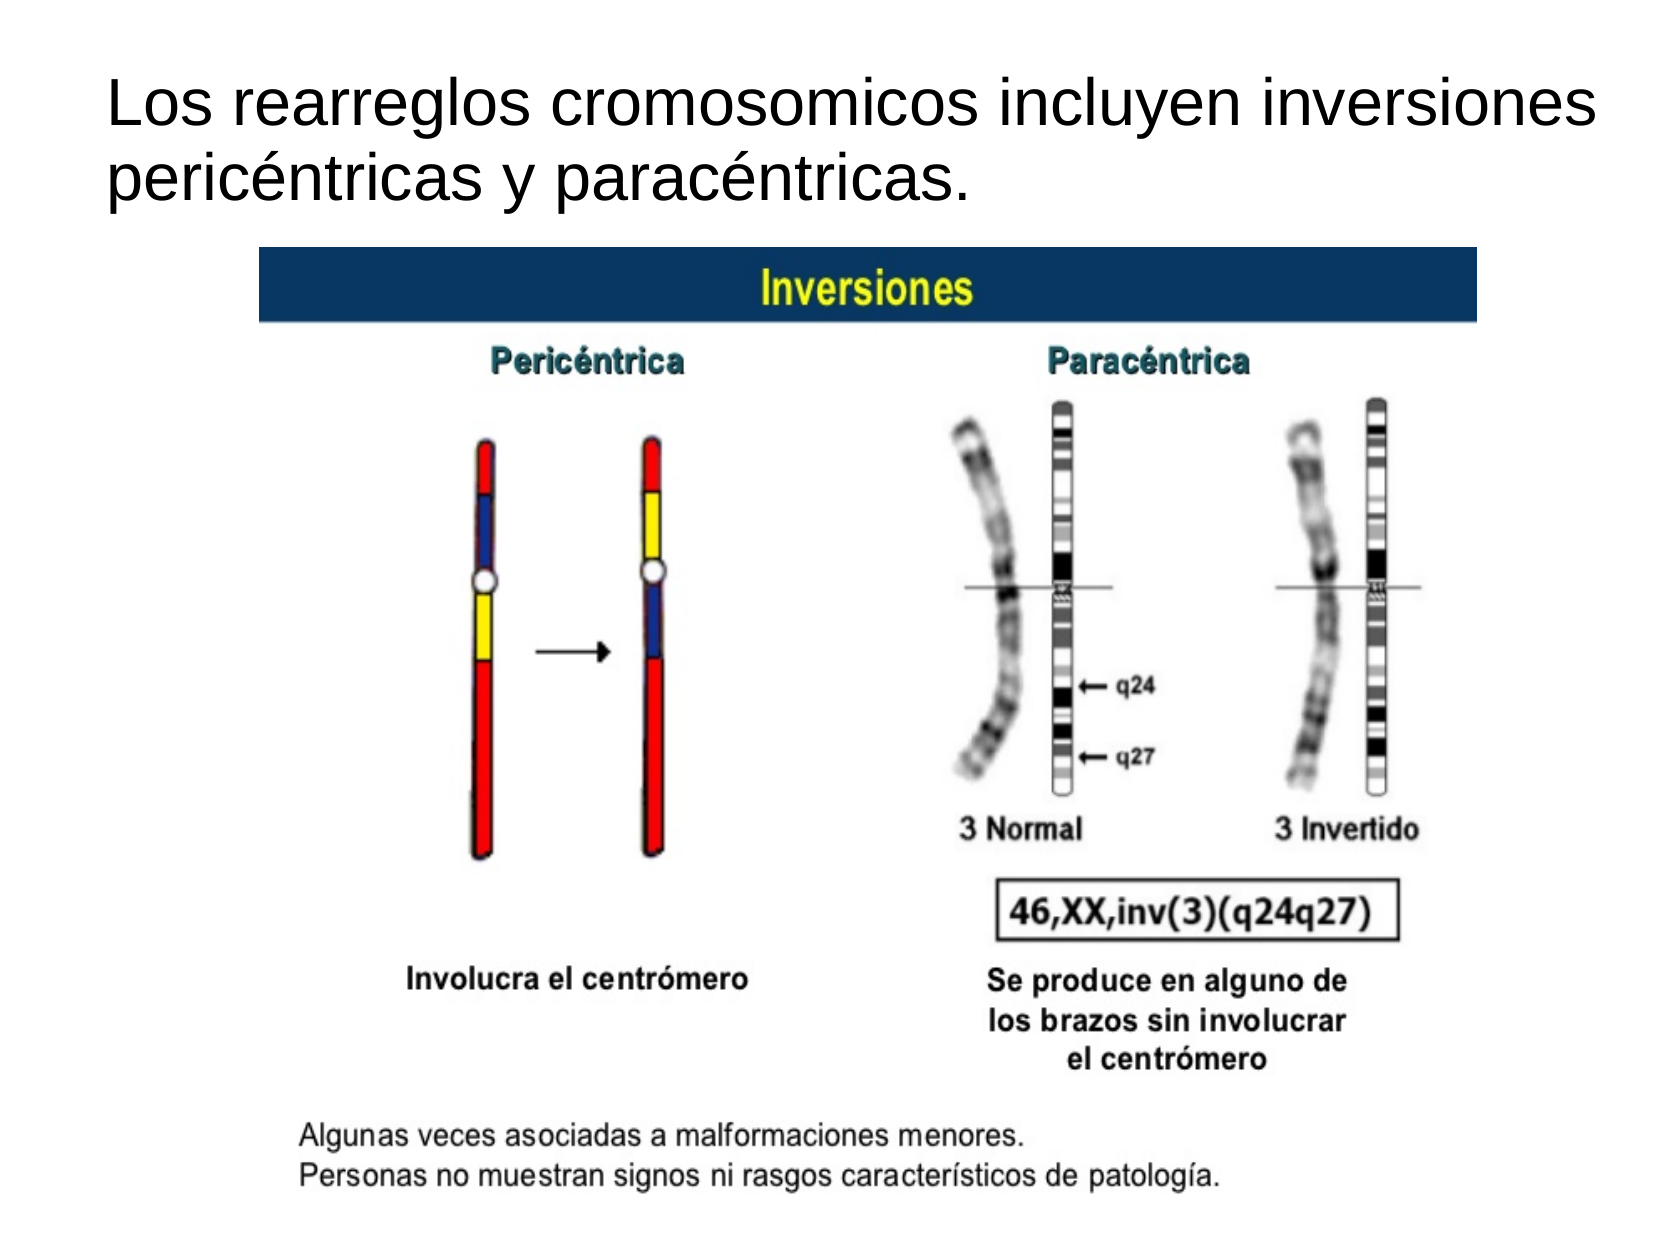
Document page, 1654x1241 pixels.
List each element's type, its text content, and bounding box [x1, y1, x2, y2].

text_box Los rearreglos cromosomicos incluyen inversiones pericéntricas y paracéntricas. [35, 64, 1635, 305]
picture [259, 305, 1477, 1241]
